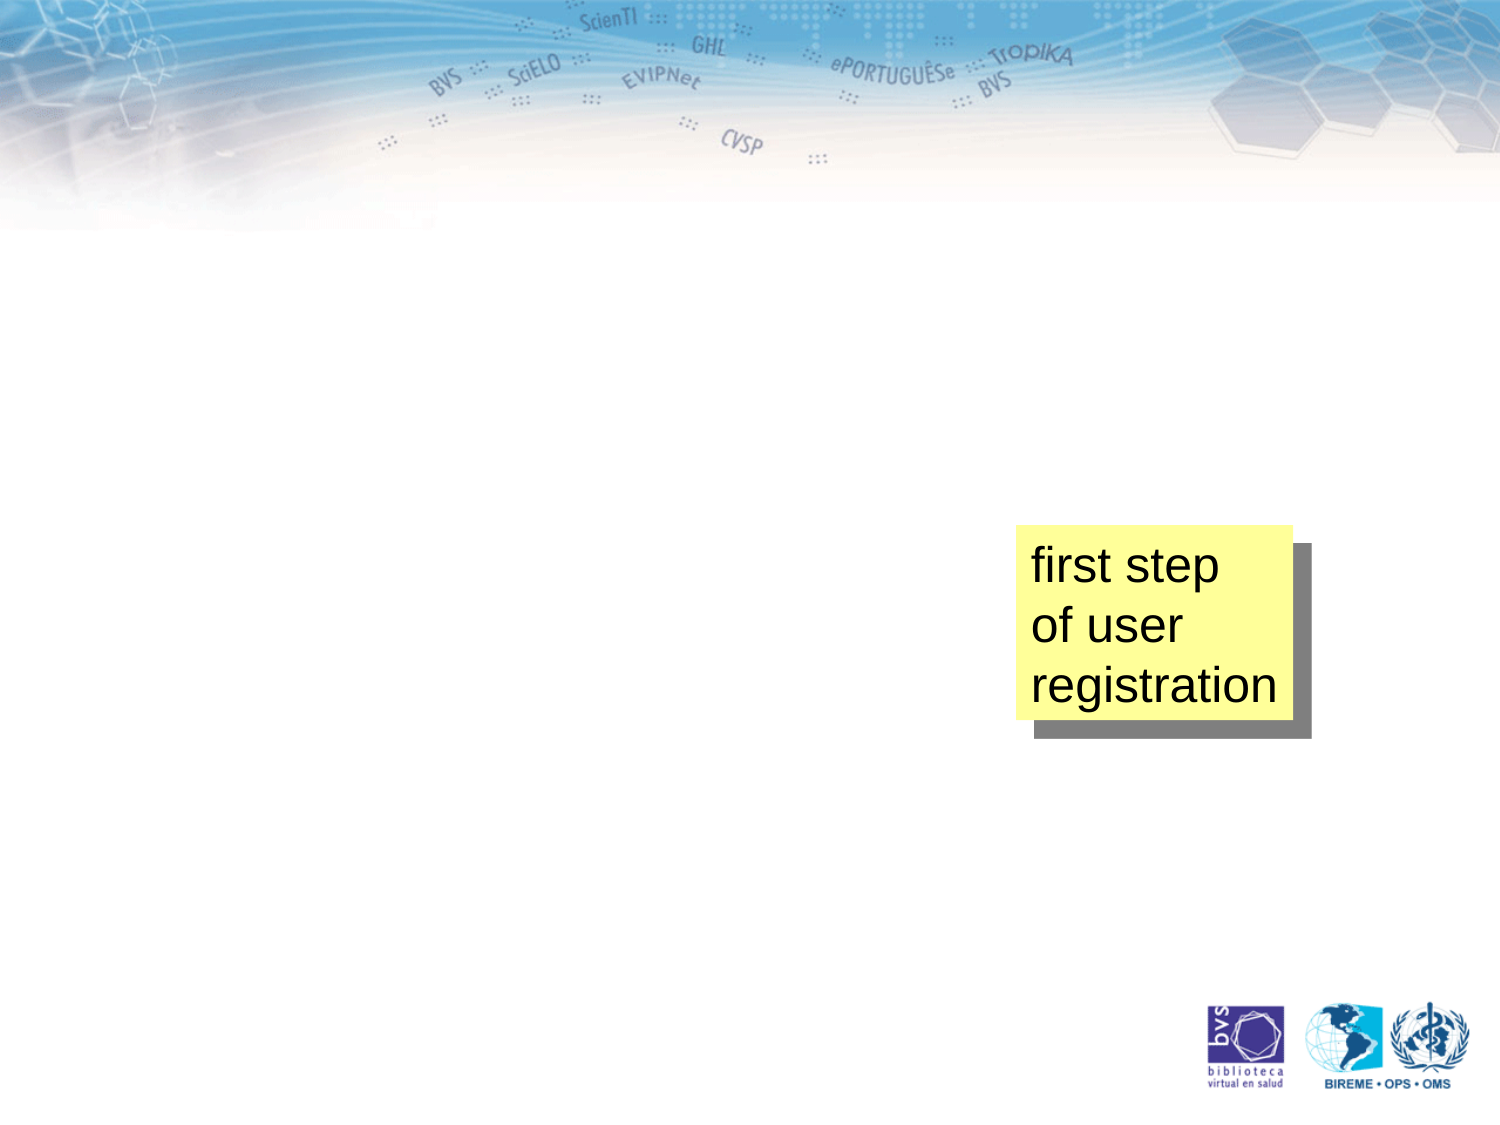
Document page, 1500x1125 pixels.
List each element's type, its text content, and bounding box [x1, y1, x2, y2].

text_box first step of user registration [1016, 525, 1294, 721]
picture [0, 0, 1500, 1125]
